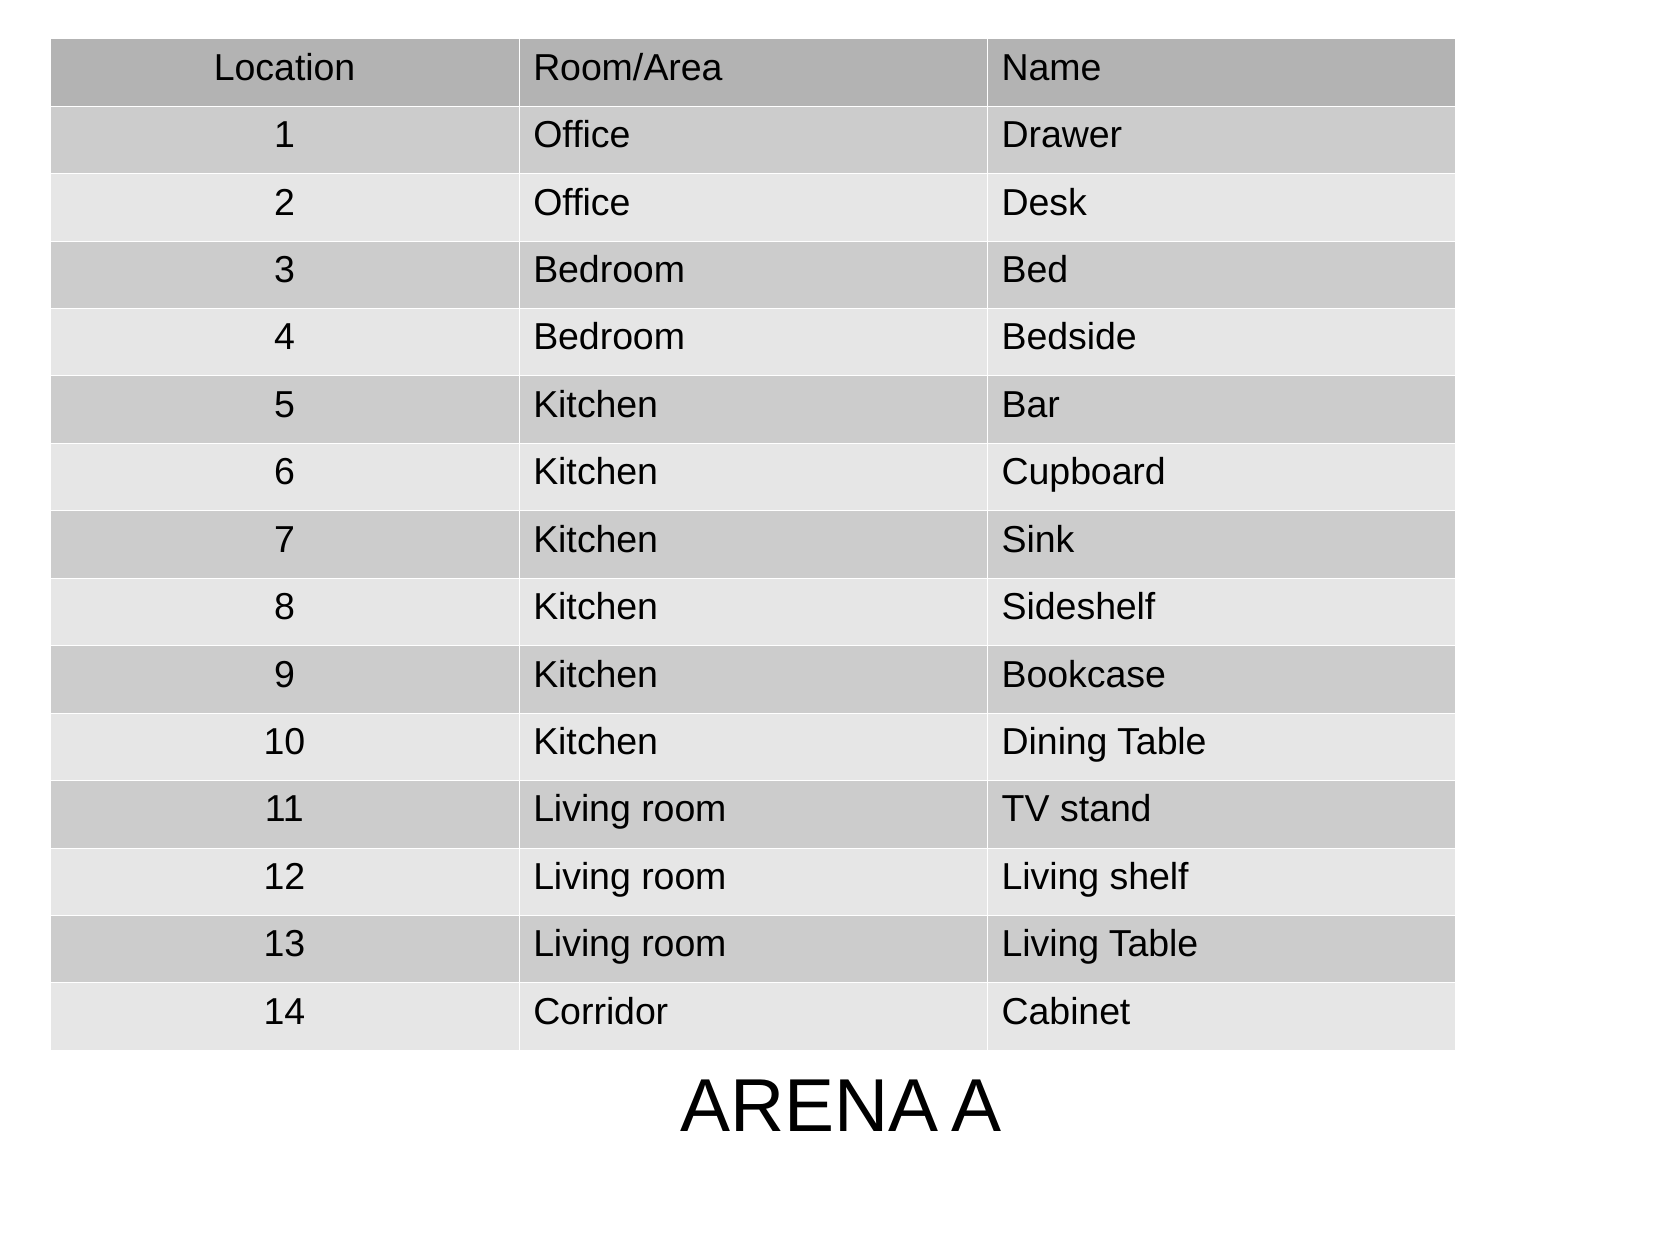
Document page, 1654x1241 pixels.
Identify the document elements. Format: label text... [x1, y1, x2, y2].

table_cell Bed [988, 242, 1455, 308]
table_cell Kitchen [520, 579, 987, 645]
table_cell 4 [51, 309, 519, 375]
table_cell 6 [51, 444, 519, 510]
table_cell Bookcase [988, 646, 1455, 713]
table_header Room/Area [520, 39, 987, 106]
table_cell Desk [988, 174, 1455, 241]
table_cell Bedside [988, 309, 1455, 375]
table_cell 8 [51, 579, 519, 645]
table_cell 5 [51, 376, 519, 443]
table_cell Living room [520, 916, 987, 982]
table_cell Living room [520, 781, 987, 848]
table_cell 12 [51, 849, 519, 915]
table_cell Kitchen [520, 511, 987, 578]
table_cell 9 [51, 646, 519, 713]
table_cell 3 [51, 242, 519, 308]
table_cell 13 [51, 916, 519, 982]
text_box ARENA A [665, 1055, 1071, 1155]
table_header Name [988, 39, 1455, 106]
table_cell Sideshelf [988, 579, 1455, 645]
table_cell Living room [520, 849, 987, 915]
table_cell Living shelf [988, 849, 1455, 915]
table_cell Living Table [988, 916, 1455, 982]
table_cell Bedroom [520, 242, 987, 308]
table_cell Office [520, 107, 987, 173]
table_cell Cupboard [988, 444, 1455, 510]
table_header Location [51, 39, 519, 106]
table_cell Sink [988, 511, 1455, 578]
table_cell Bedroom [520, 309, 987, 375]
table_cell Kitchen [520, 646, 987, 713]
table_cell Bar [988, 376, 1455, 443]
table_cell 14 [51, 983, 519, 1050]
table_cell 7 [51, 511, 519, 578]
table_cell 11 [51, 781, 519, 848]
table_cell Corridor [520, 983, 987, 1050]
table_cell Kitchen [520, 714, 987, 780]
table_cell TV stand [988, 781, 1455, 848]
table_cell Cabinet [988, 983, 1455, 1050]
table_cell 10 [51, 714, 519, 780]
table_cell 1 [51, 107, 519, 173]
table_cell 2 [51, 174, 519, 241]
table_cell Drawer [988, 107, 1455, 173]
table_cell Kitchen [520, 444, 987, 510]
table_cell Office [520, 174, 987, 241]
table_cell Kitchen [520, 376, 987, 443]
table_cell Dining Table [988, 714, 1455, 780]
